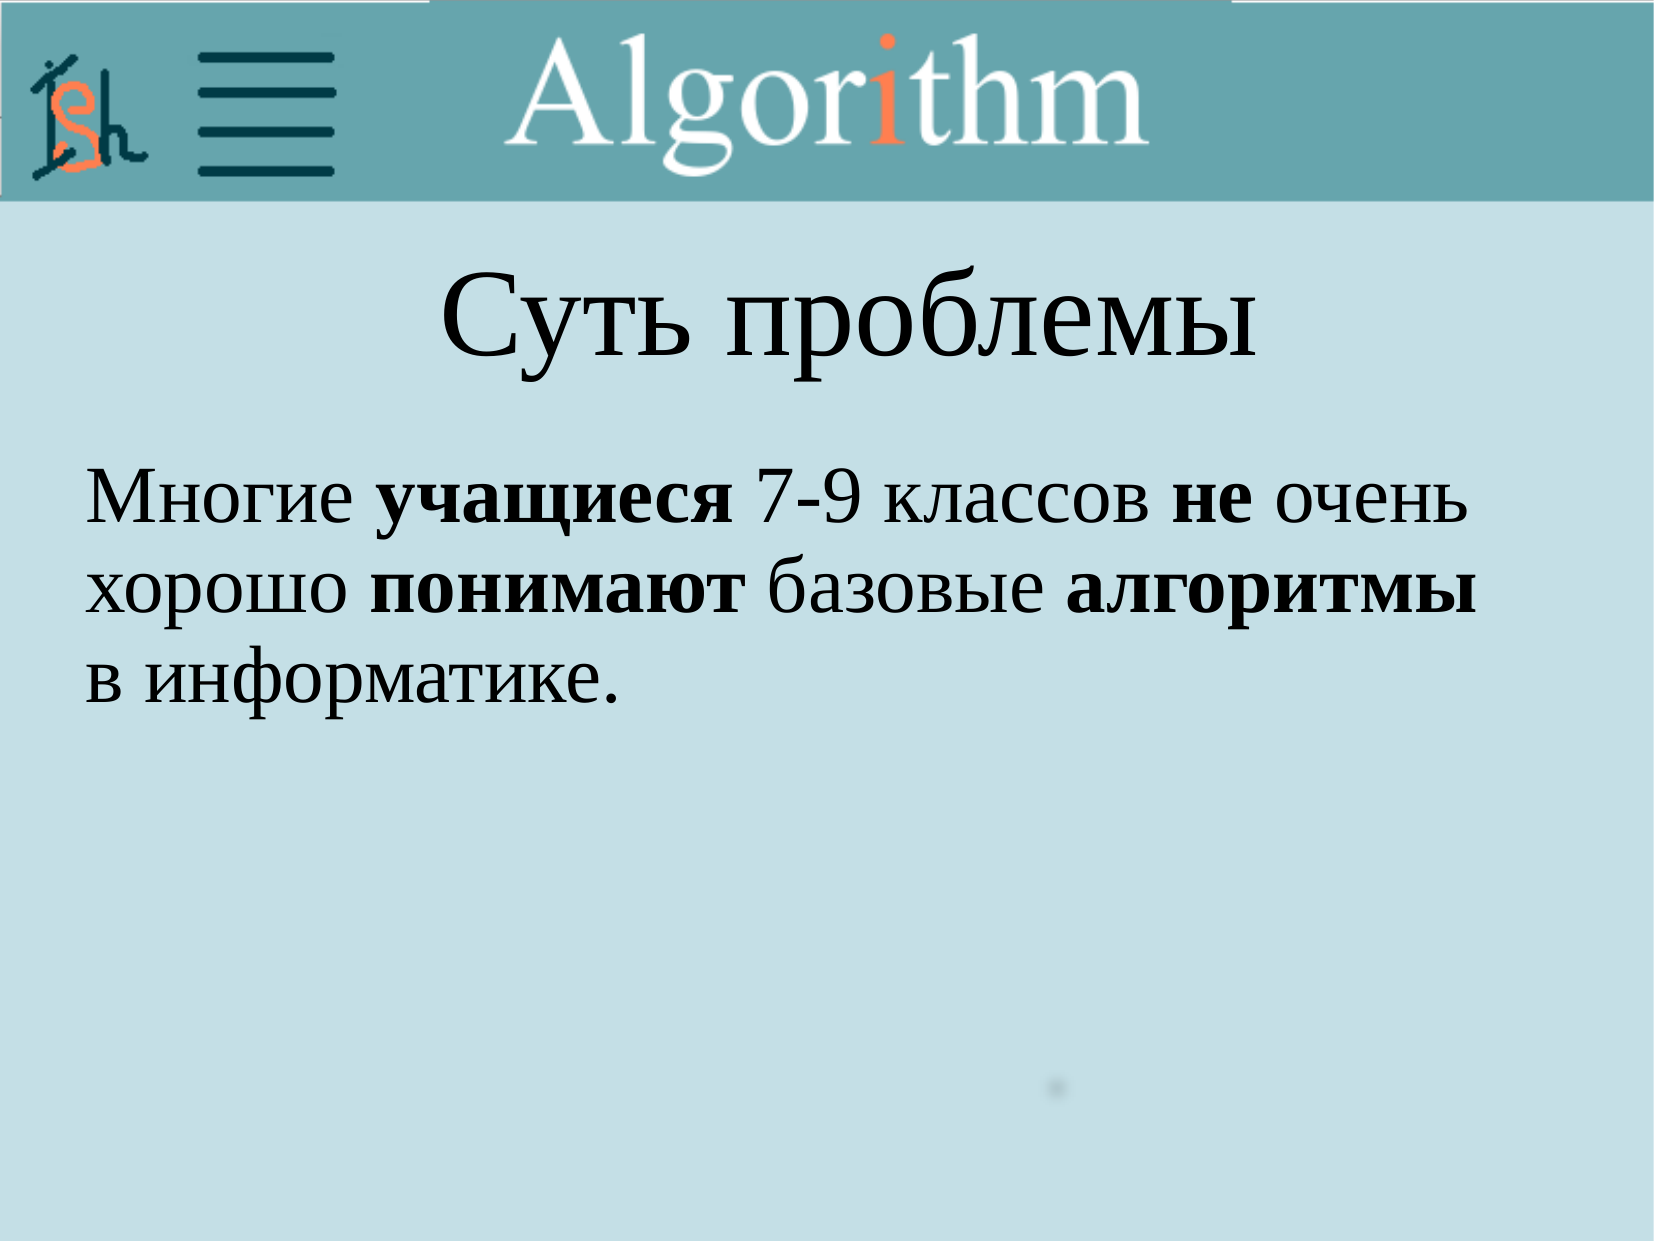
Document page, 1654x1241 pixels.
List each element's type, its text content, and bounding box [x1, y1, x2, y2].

picture [0, 0, 1654, 1241]
title Суть проблемы [105, 210, 1594, 417]
list Многие учащиеся 7-9 классов не очень хорошо понимают базовые алгоритмы в информатике. [15, 450, 1504, 1170]
